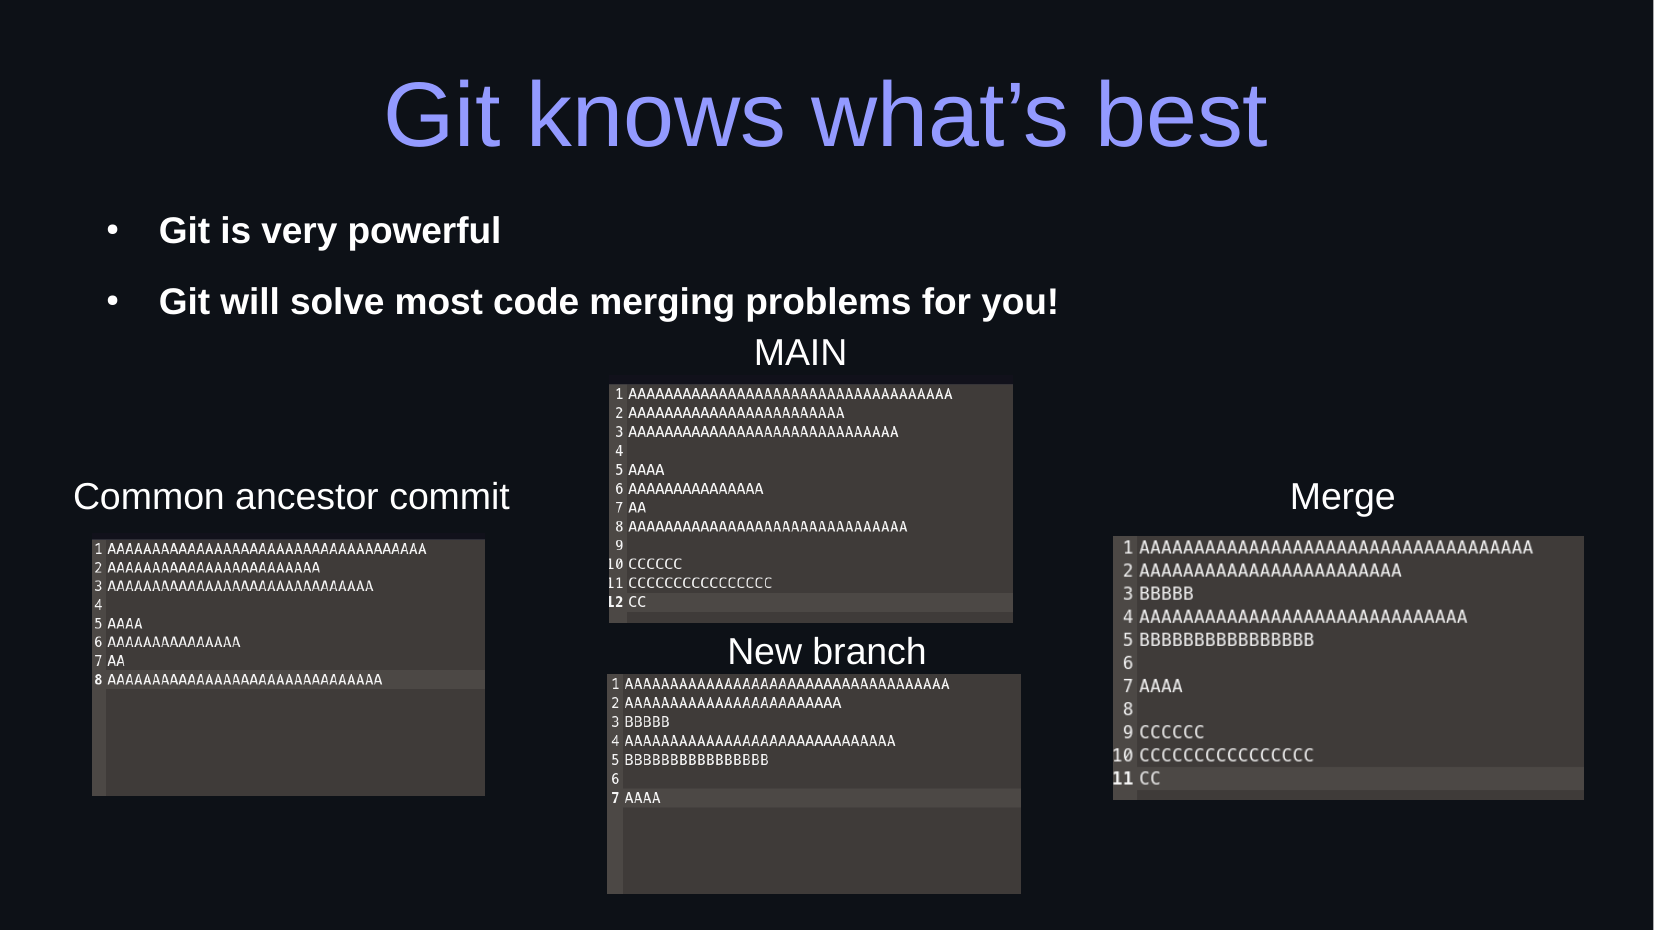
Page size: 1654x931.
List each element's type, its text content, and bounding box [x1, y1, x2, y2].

picture [1113, 536, 1584, 800]
picture [609, 375, 1013, 624]
text_box MAIN [739, 323, 863, 381]
picture [92, 533, 485, 796]
picture [607, 674, 1021, 894]
title Git knows what’s best [82, 37, 1571, 193]
text_box Common ancestor commit [58, 468, 526, 526]
text_box New branch [712, 623, 942, 680]
list Git is very powerful Git will solve most code merging problems for you! [88, 210, 1577, 324]
text_box Merge [1275, 468, 1411, 526]
